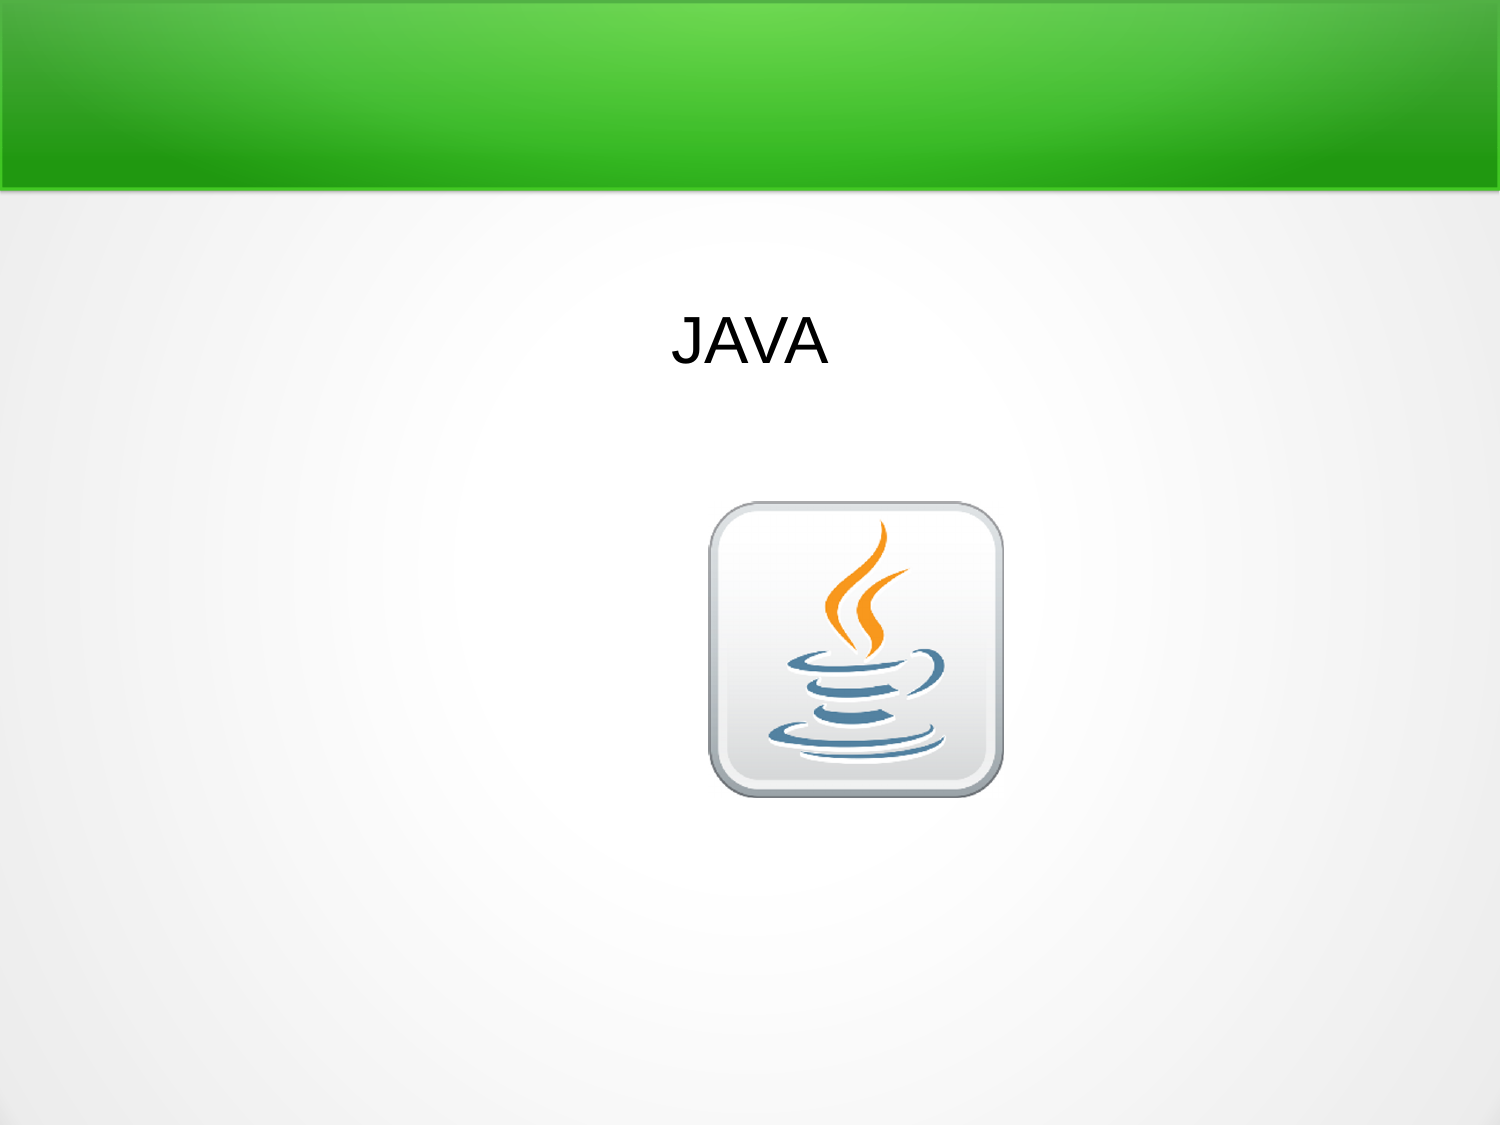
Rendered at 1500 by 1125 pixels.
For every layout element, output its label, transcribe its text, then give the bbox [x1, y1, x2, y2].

subtitle JAVA [75, 42, 1426, 639]
picture [708, 501, 1004, 798]
